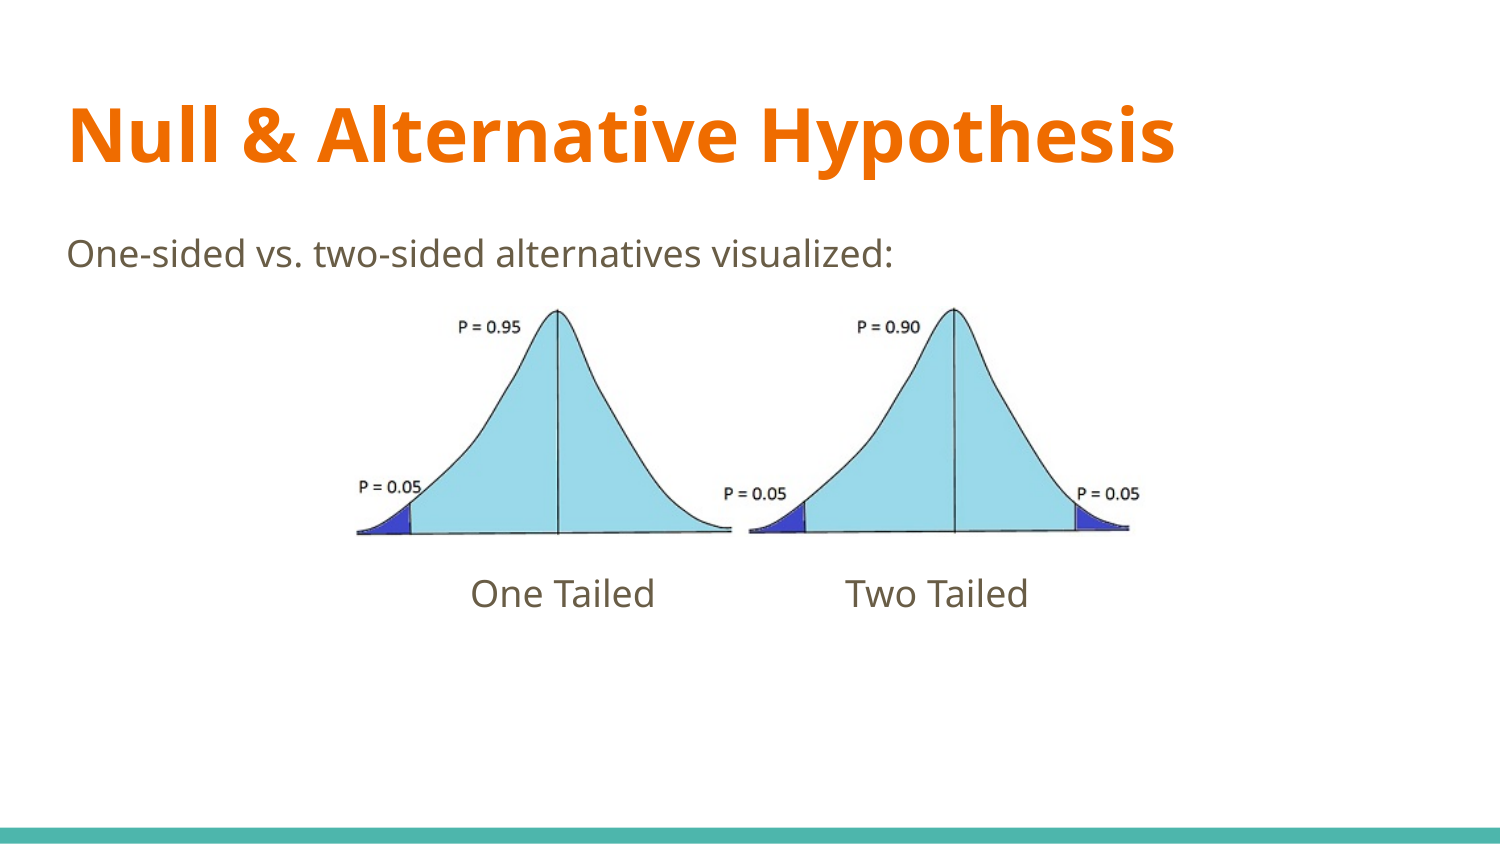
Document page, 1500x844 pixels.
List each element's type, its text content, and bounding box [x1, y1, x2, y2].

picture [354, 306, 1146, 537]
list One-sided vs. two-sided alternatives visualized: One Tailed Two Tailed [51, 207, 1449, 750]
title Null & Alternative Hypothesis [51, 72, 1449, 189]
